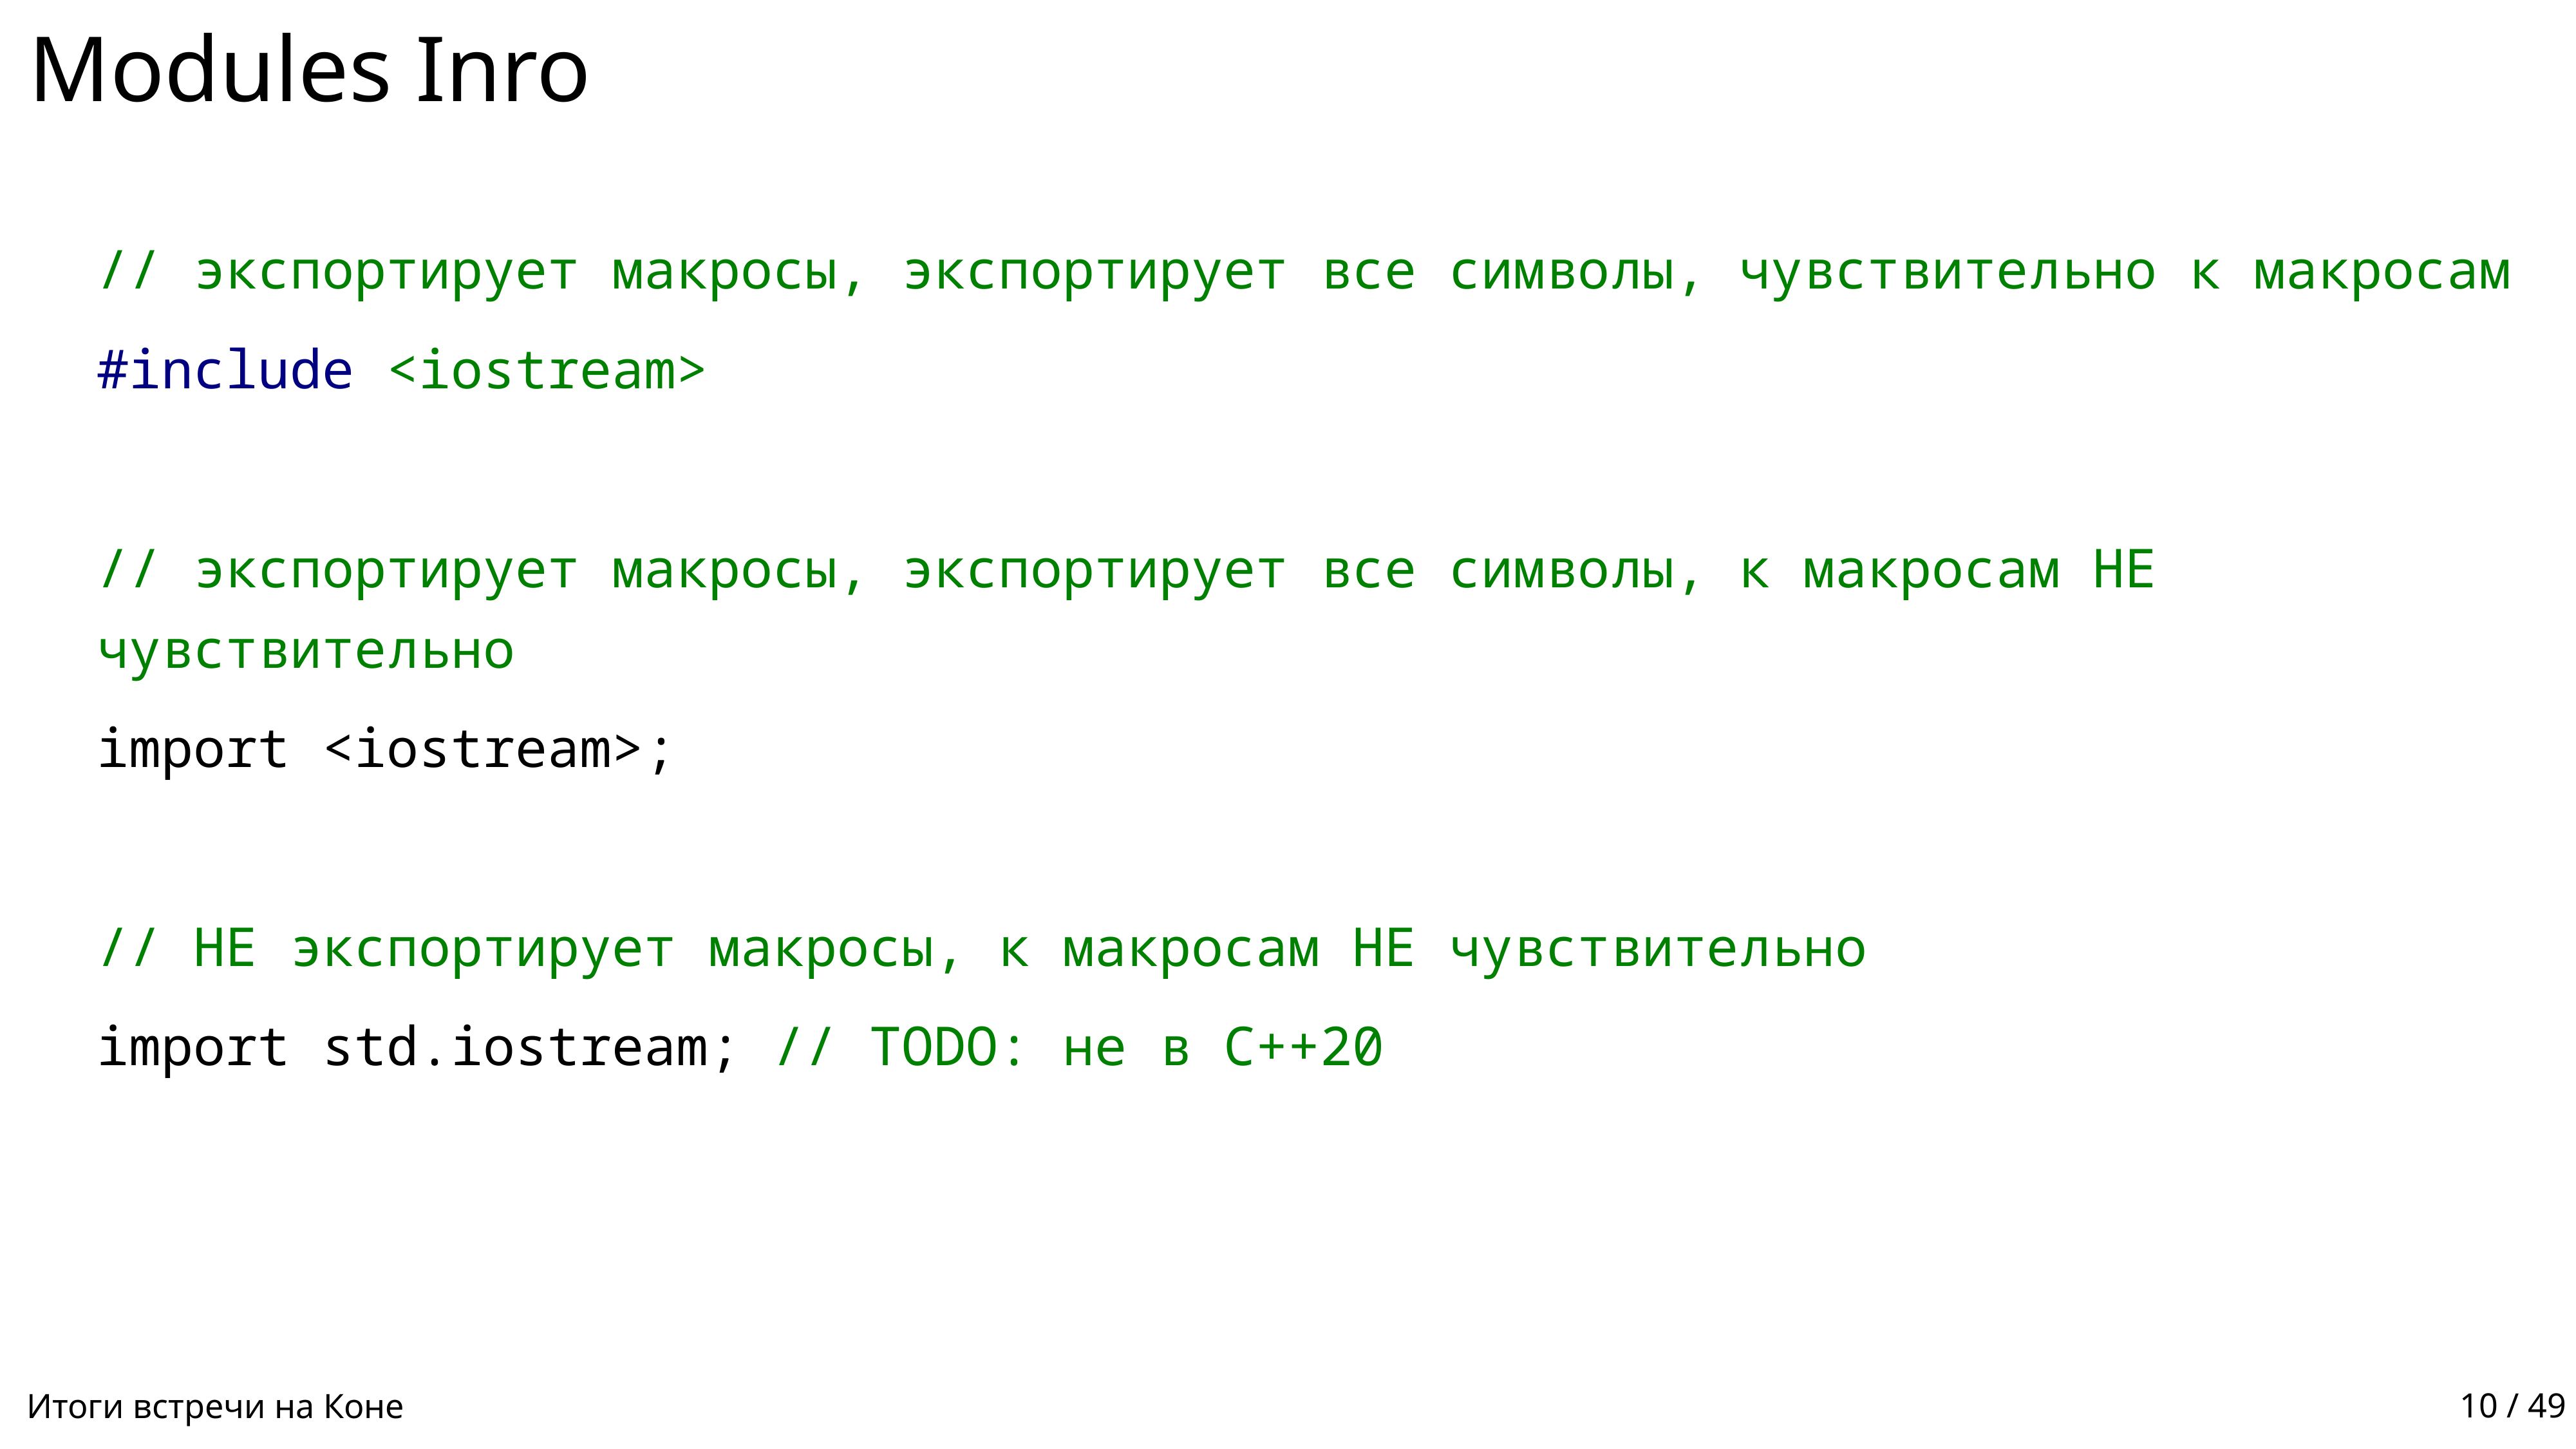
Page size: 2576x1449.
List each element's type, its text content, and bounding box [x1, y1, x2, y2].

list // экспортирует макросы, экспортирует все символы, чувствительно к макросам #include <iostream> // экспортирует макросы, экспортирует все символы, к макросам НЕ чувствительно import <iostream>; // НЕ экспортирует макросы, к макросам НЕ чувствительно import std.iostream; // TODO: не в C++20 [87, 214, 2550, 1382]
title Modules Inro [19, 19, 2550, 155]
list <number> / 49 [1479, 1376, 2576, 1431]
list Итоги встречи на Коне [17, 1376, 1114, 1431]
